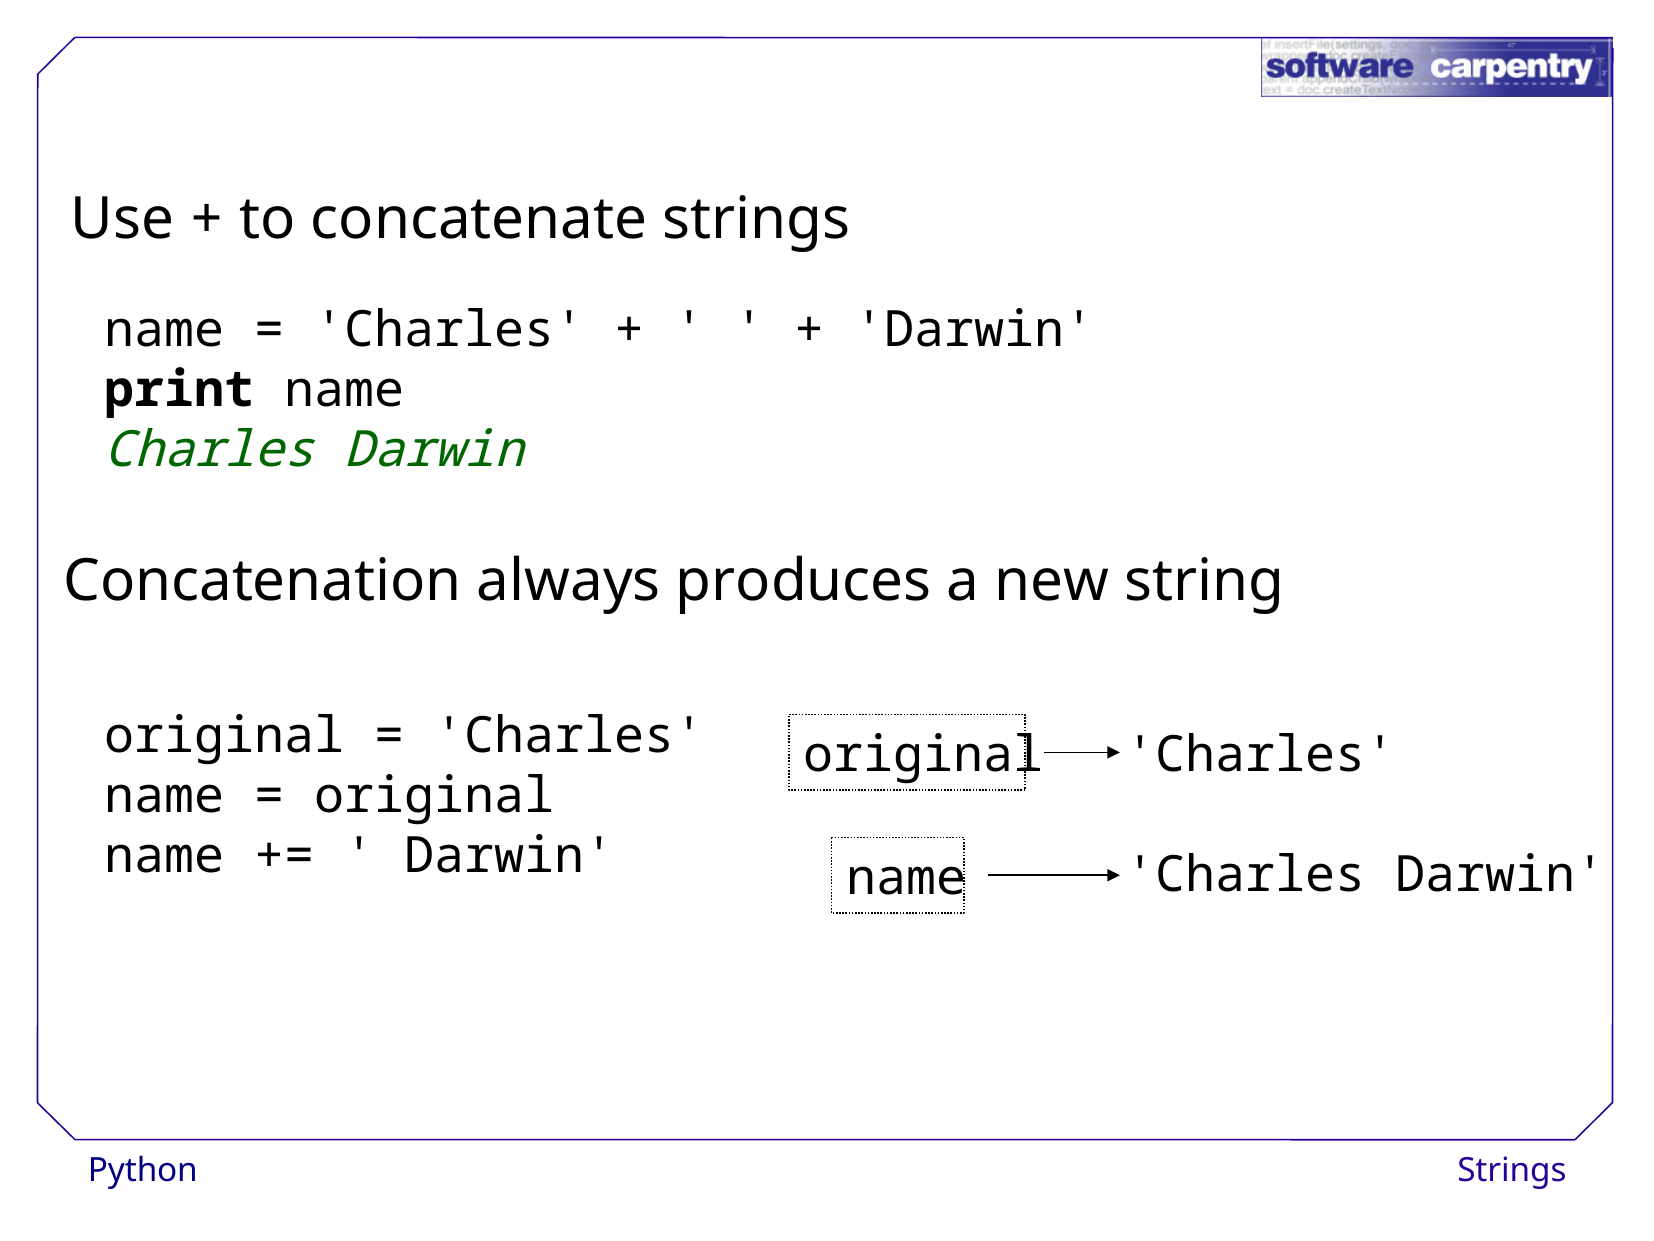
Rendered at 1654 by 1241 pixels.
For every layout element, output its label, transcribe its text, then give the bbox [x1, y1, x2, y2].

text_box original [789, 714, 1026, 791]
text_box 'Charles' 'Charles Darwin' [1110, 714, 1583, 1055]
text_box original = 'Charles' name = original name += ' Darwin' [89, 695, 610, 1112]
text_box Concatenation always produces a new string [48, 499, 1450, 621]
text_box name [831, 837, 964, 914]
text_box name = 'Charles' + ' ' + 'Darwin' print name Charles Darwin [89, 289, 1593, 498]
text_box Use + to concatenate strings [55, 138, 1016, 259]
picture [1261, 39, 1613, 97]
